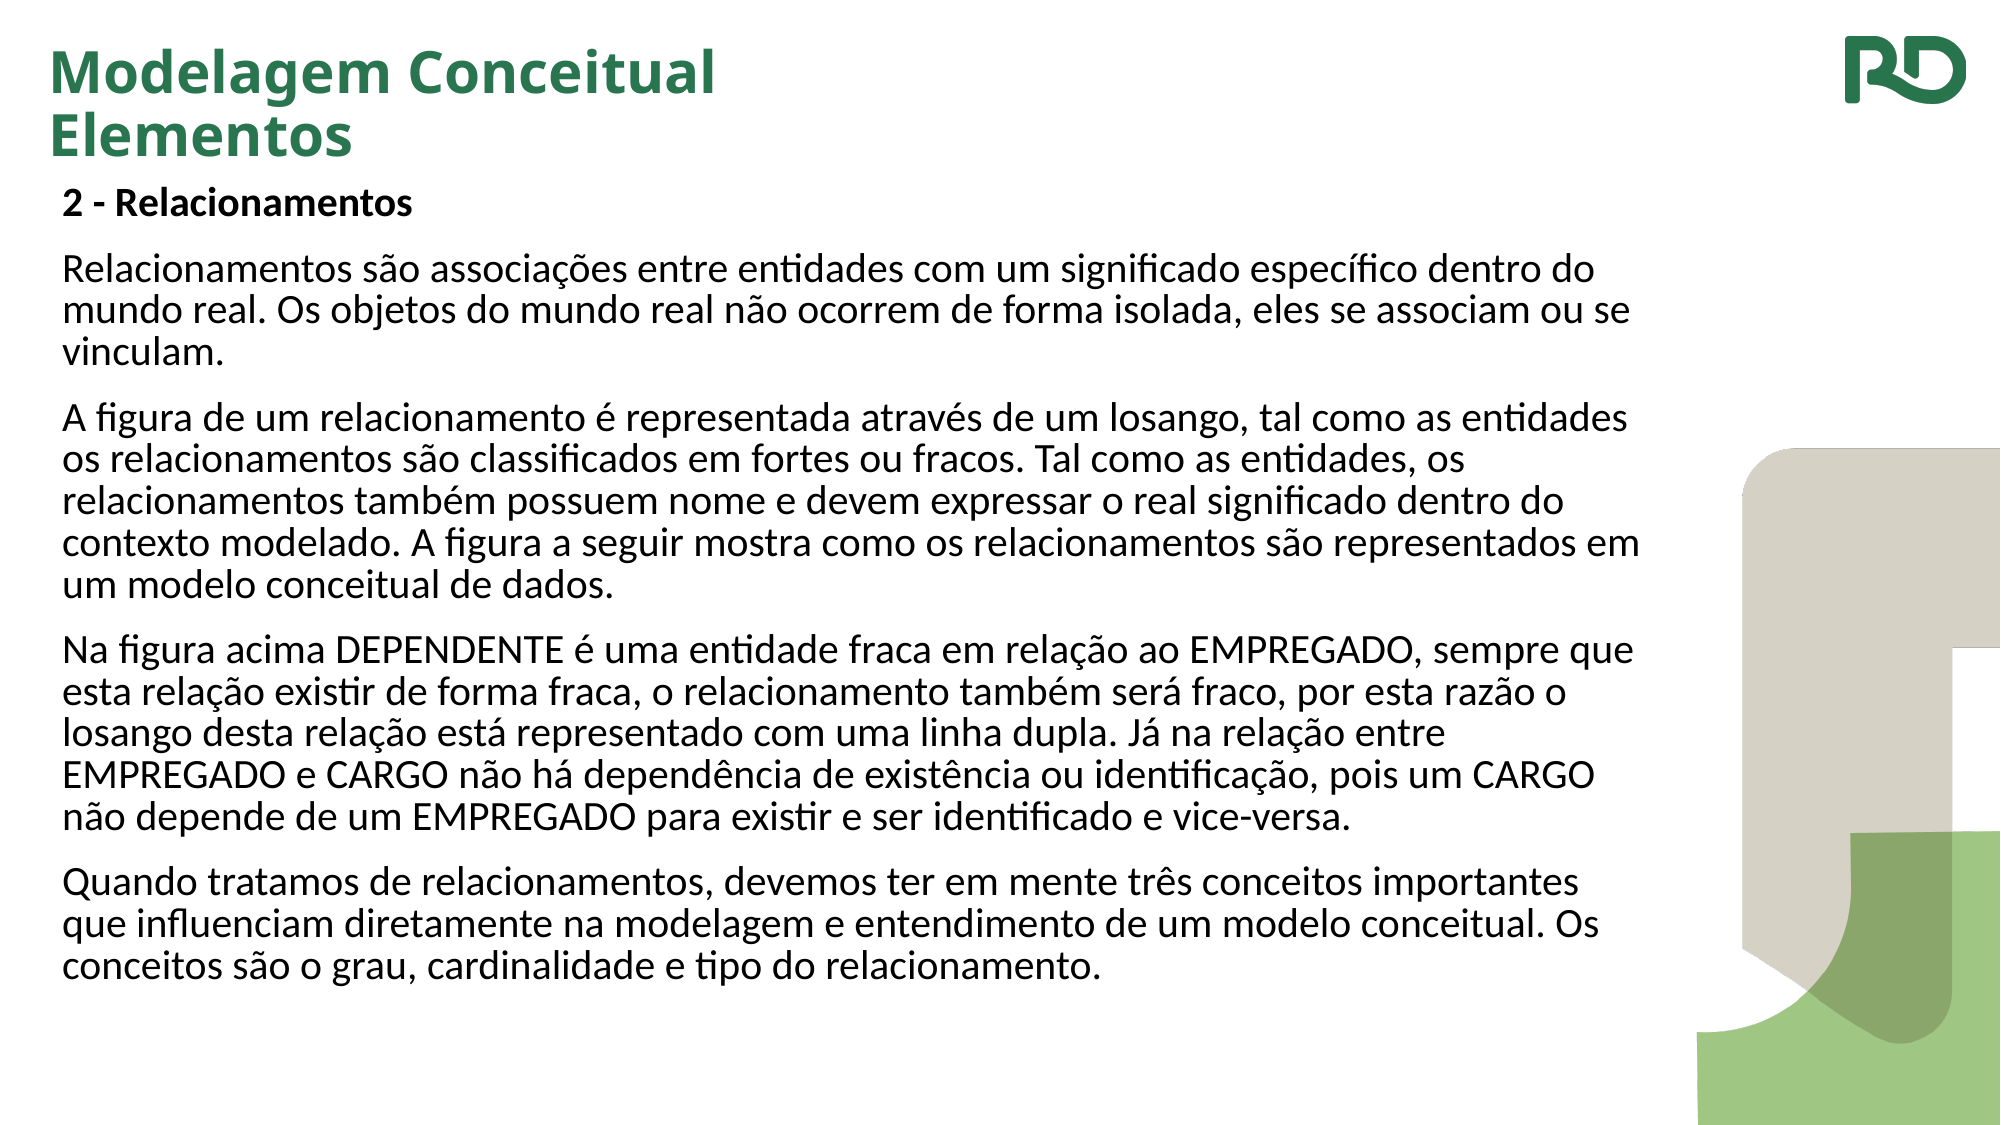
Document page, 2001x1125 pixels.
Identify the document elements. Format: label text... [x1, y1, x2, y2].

picture [1683, 416, 2000, 1125]
text_box Modelagem Conceitual Elementos [33, 35, 1477, 180]
text_box 2 - Relacionamentos Relacionamentos são associações entre entidades com um significado específico dentro do mundo real. Os objetos do mundo real não ocorrem de forma isolada, eles se associam ou se vinculam. A figura de um relacionamento é representada através de um losango, tal como as entidades os relacionamentos são classificados em fortes ou fracos. Tal como as entidades, os relacionamentos também possuem nome e devem expressar o real significado dentro do contexto modelado. A figura a seguir mostra como os relacionamentos são representados em um modelo conceitual de dados. Na figura acima DEPENDENTE é uma entidade fraca em relação ao EMPREGADO, sempre que esta relação existir de forma fraca, o relacionamento também será fraco, por esta razão o losango desta relação está representado com uma linha dupla. Já na relação entre EMPREGADO e CARGO não há dependência de existência ou identificação, pois um CARGO não depende de um EMPREGADO para existir e ser identificado e vice-versa. Quando tratamos de relacionamentos, devemos ter em mente três conceitos importantes que influenciam diretamente na modelagem e entendimento de um modelo conceitual. Os conceitos são o grau, cardinalidade e tipo do relacionamento. [47, 178, 1666, 998]
